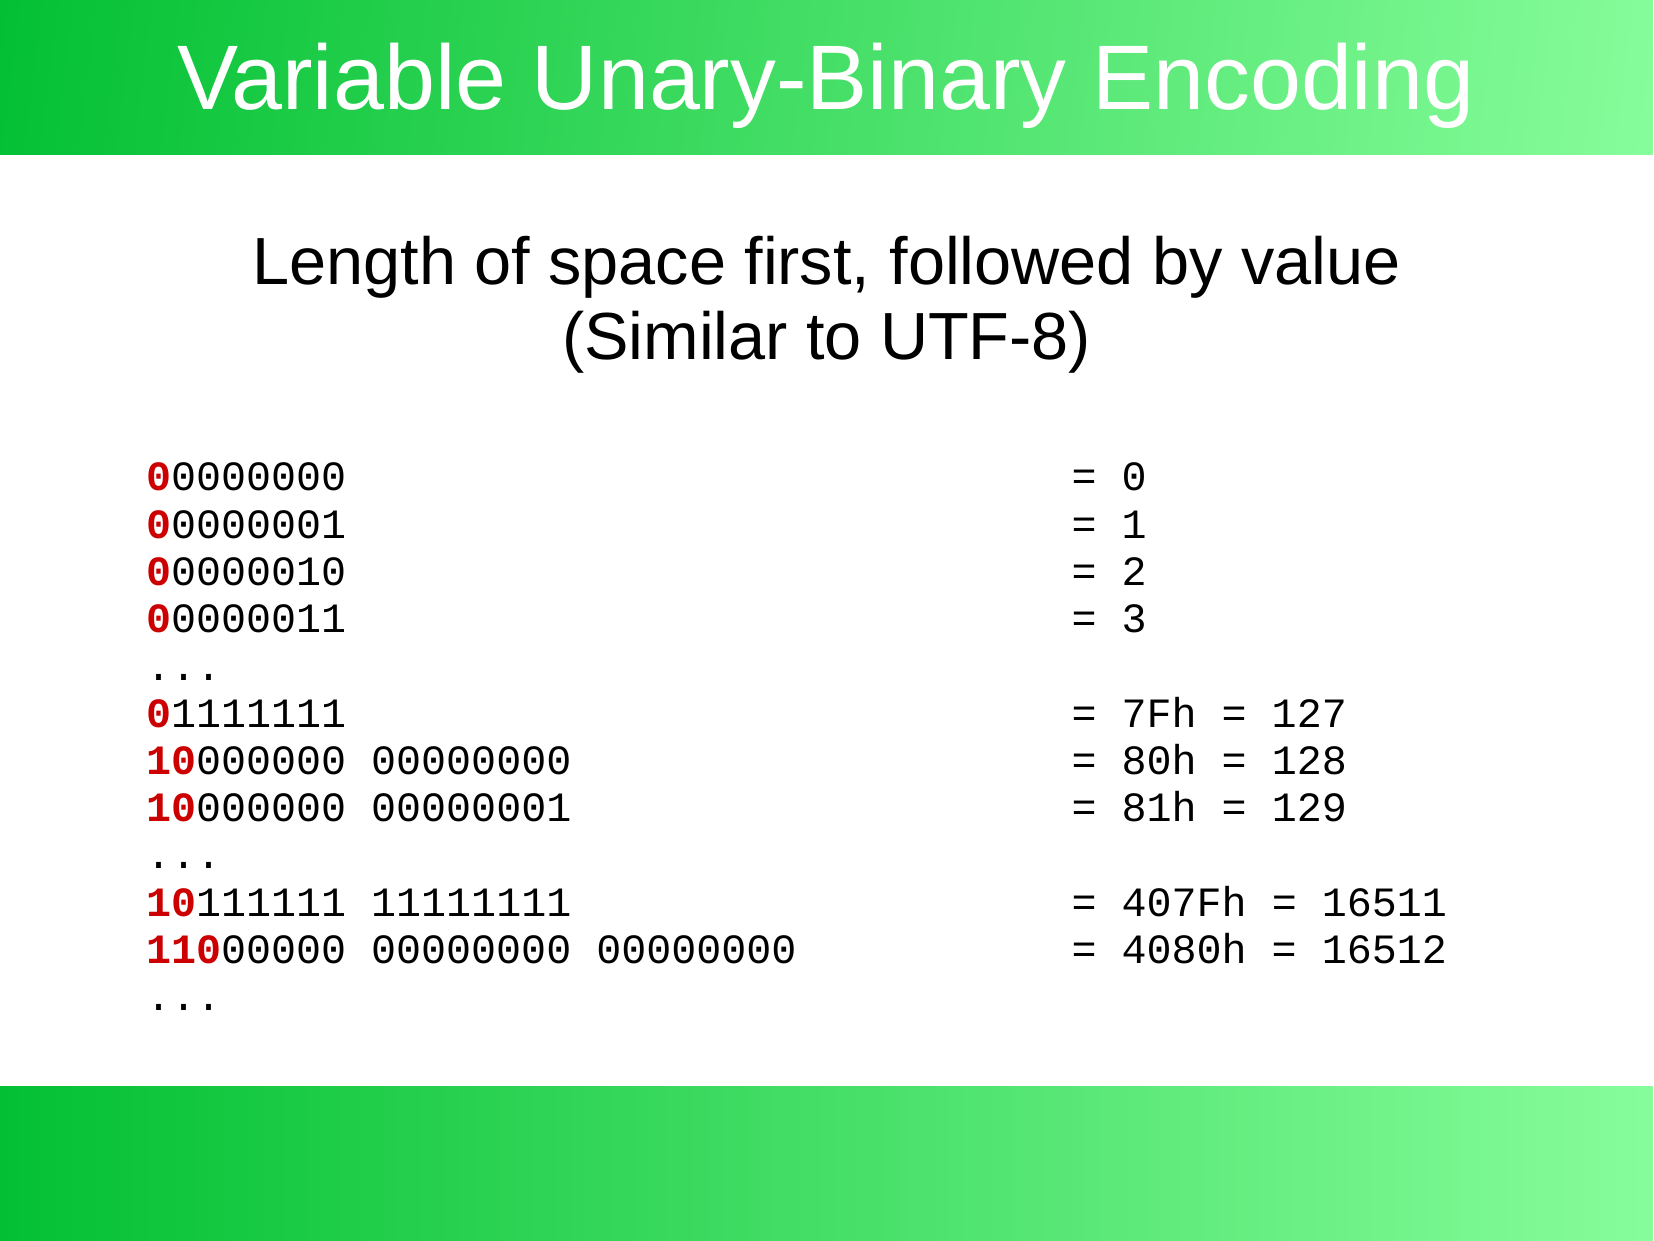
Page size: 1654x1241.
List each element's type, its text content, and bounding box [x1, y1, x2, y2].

subtitle Length of space first, followed by value (Similar to UTF-8) [82, 224, 1571, 390]
text_box 00000000 = 0 00000001 = 1 00000010 = 2 00000011 = 3 ... 01111111 = 7Fh = 127 10000000 00000000 = 80h = 128 10000000 00000001 = 81h = 129 ... 10111111 11111111 = 407Fh = 16511 11000000 00000000 00000000 = 4080h = 16512 ... [106, 448, 1571, 1031]
title Variable Unary-Binary Encoding [82, 25, 1571, 130]
